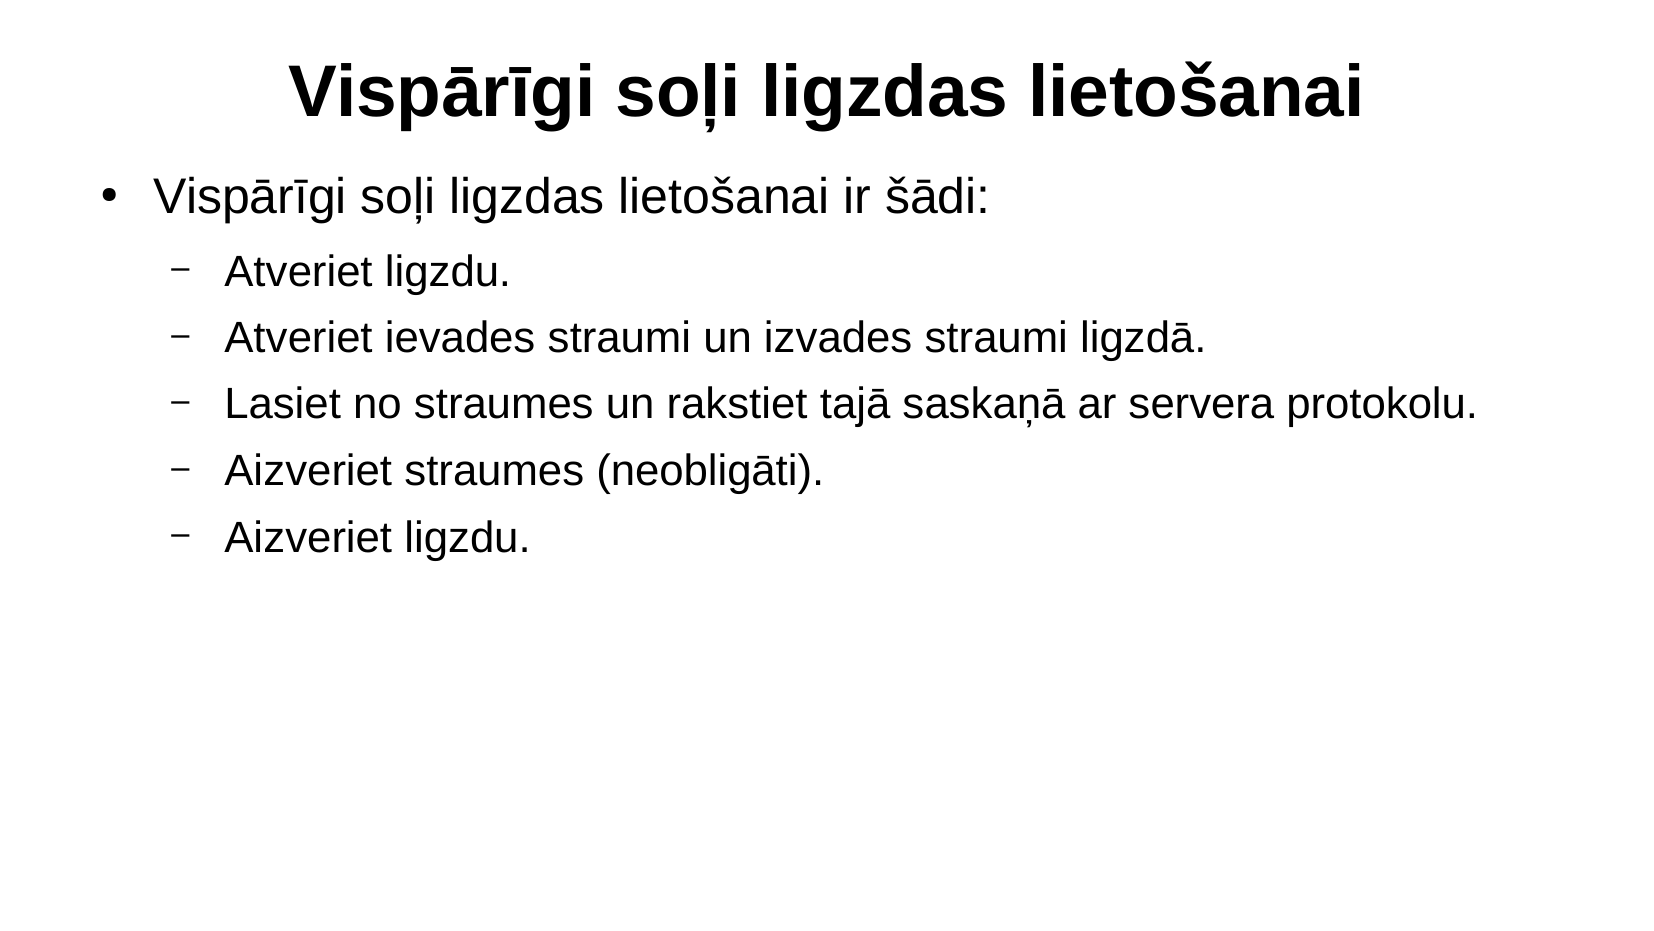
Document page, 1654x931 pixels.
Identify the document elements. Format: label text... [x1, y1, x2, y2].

list Vispārīgi soļi ligzdas lietošanai ir šādi: Atveriet ligzdu. Atveriet ievades straumi un izvades straumi ligzdā. Lasiet no straumes un rakstiet tajā saskaņā ar servera protokolu. Aizveriet straumes (neobligāti). Aizveriet ligzdu. [82, 168, 1538, 889]
title Vispārīgi soļi ligzdas lietošanai [82, 9, 1571, 174]
